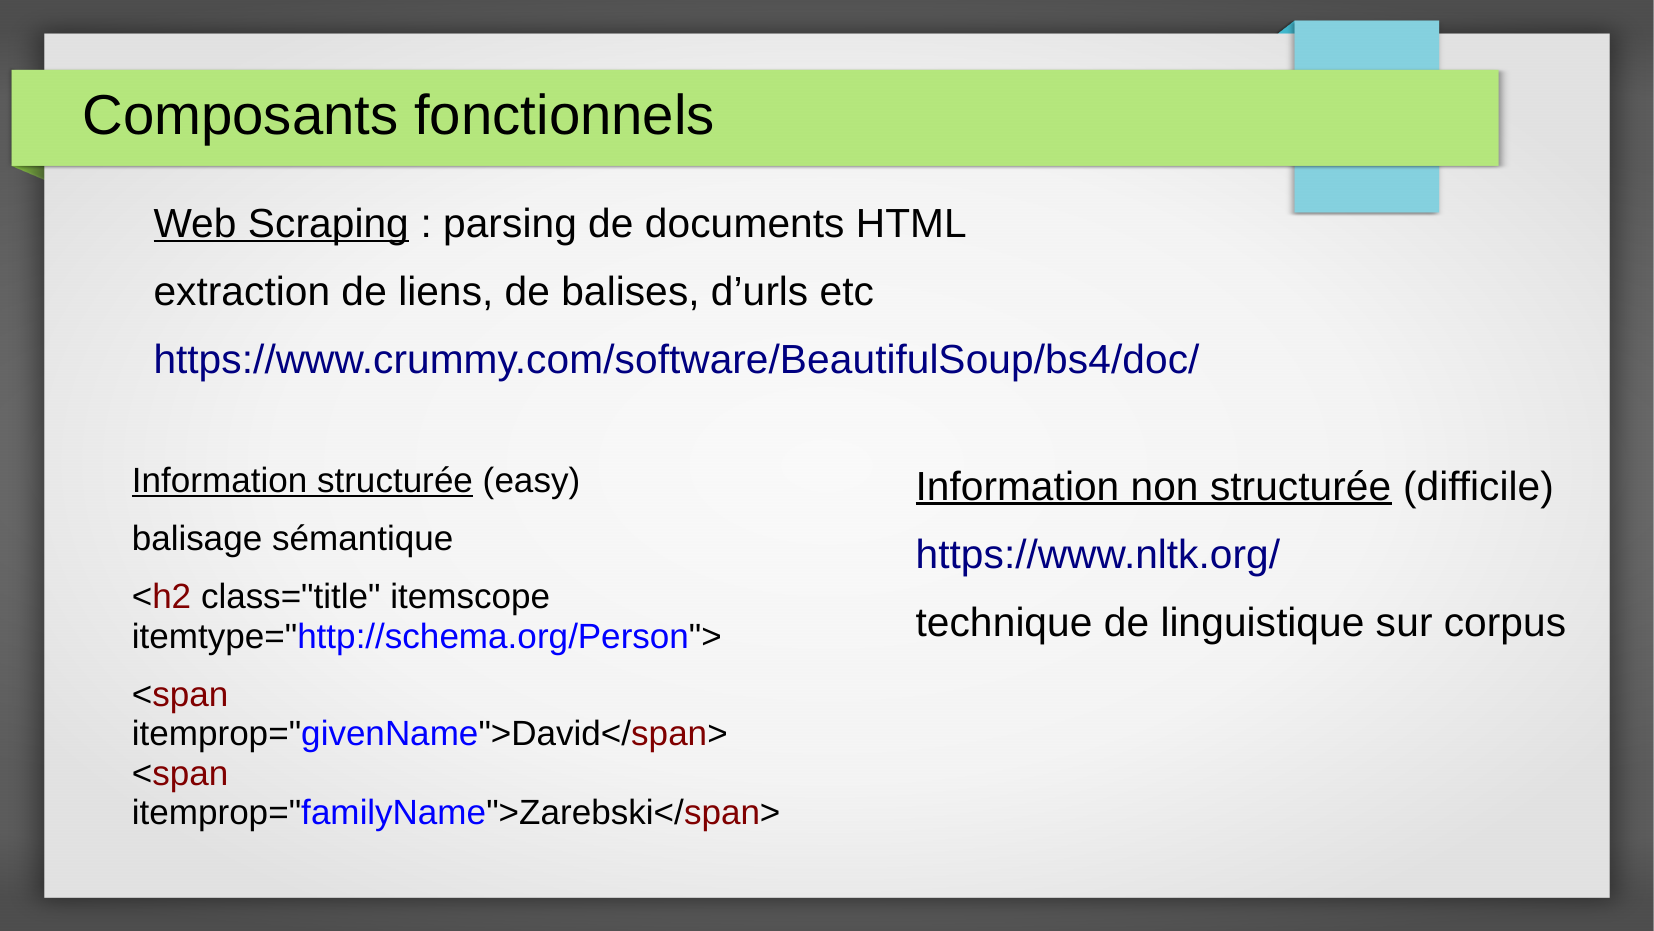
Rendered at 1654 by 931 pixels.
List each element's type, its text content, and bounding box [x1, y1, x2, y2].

list Web Scraping : parsing de documents HTML extraction de liens, de balises, d’urls etc https://www.crummy.com/software/BeautifulSoup/bs4/doc/ [82, 200, 1571, 402]
list Information structurée (easy) balisage sémantique <h2 class="title" itemscope itemtype="http://schema.org/Person"> <span itemprop="givenName">David</span> <span itemprop="familyName">Zarebski</span> [70, 460, 809, 839]
list Information non structurée (difficile) https://www.nltk.org/ technique de linguistique sur corpus [844, 463, 1571, 827]
picture [0, 0, 1654, 931]
title Composants fonctionnels [82, 70, 1264, 160]
